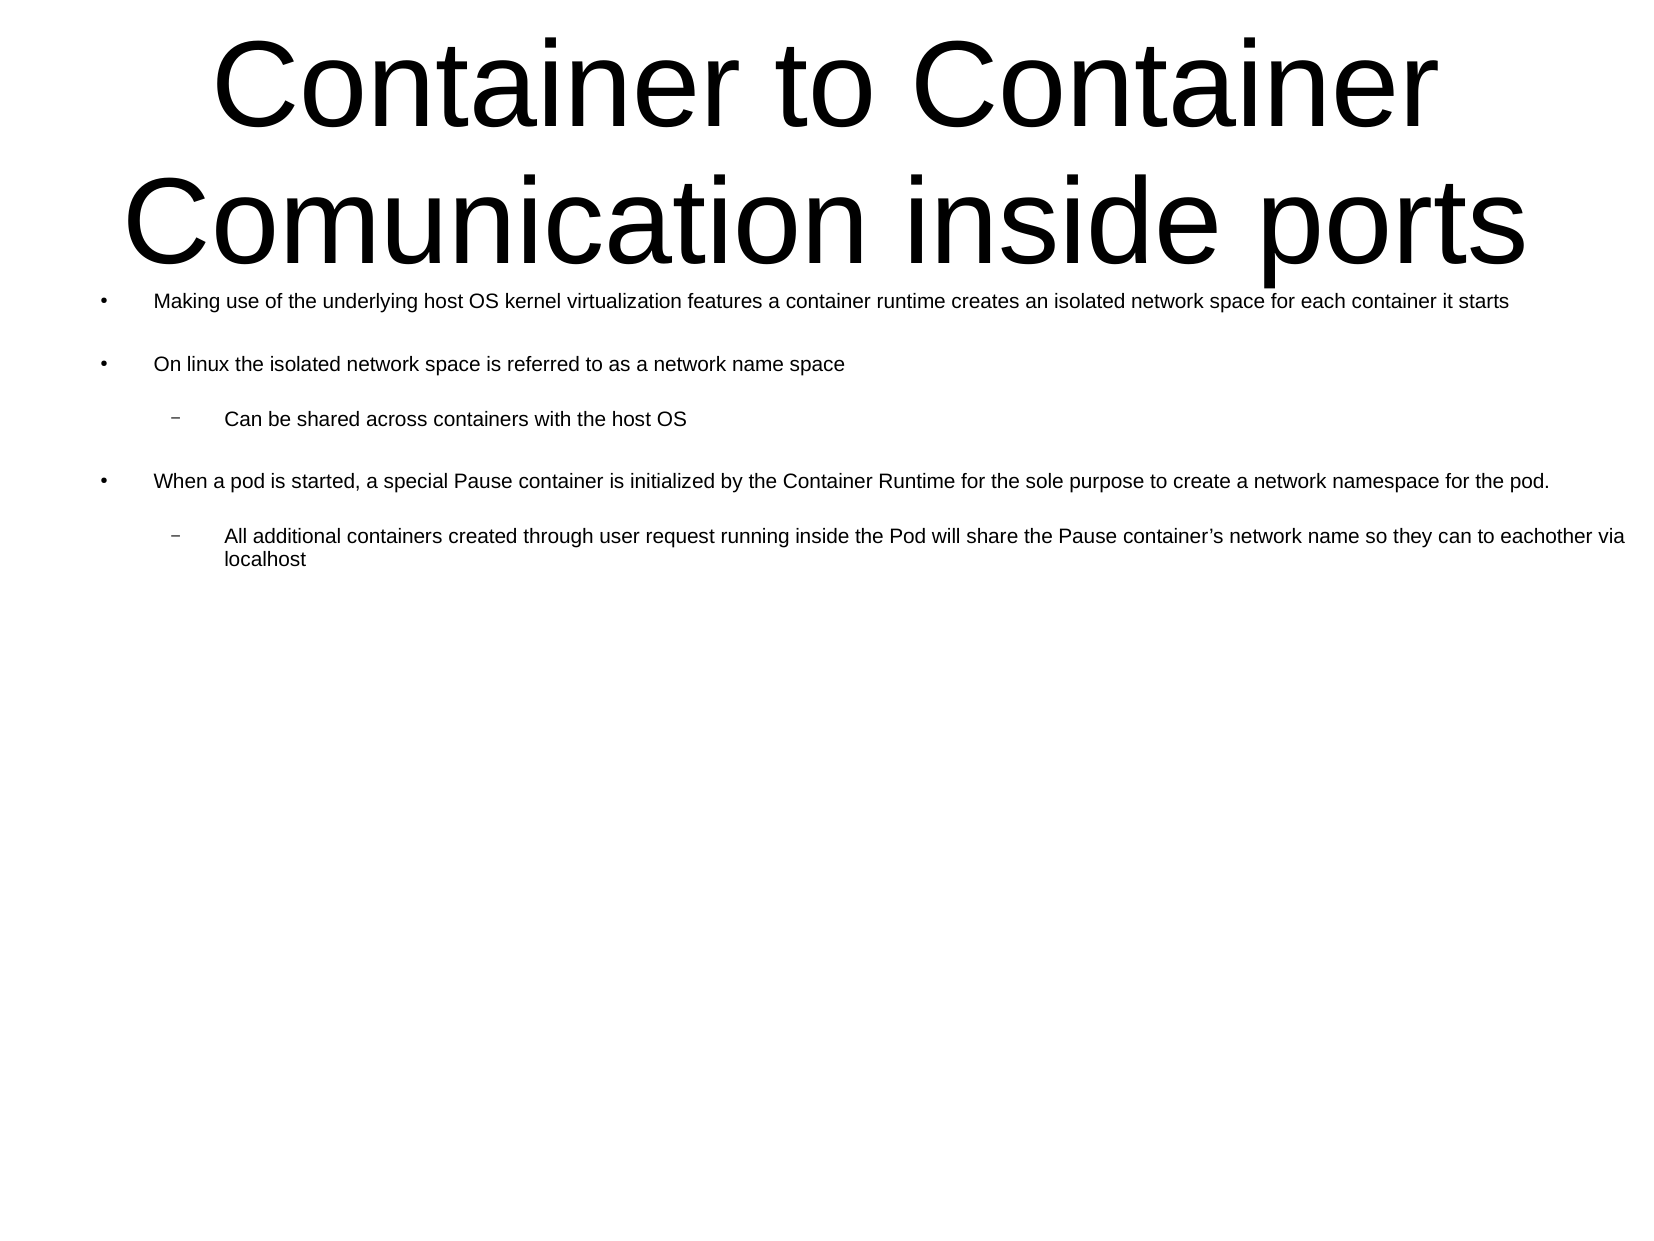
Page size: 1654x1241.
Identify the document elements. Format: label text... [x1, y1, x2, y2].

title Container to Container Comunication inside ports [82, 16, 1571, 290]
list Making use of the underlying host OS kernel virtualization features a container runtime creates an isolated network space for each container it starts On linux the isolated network space is referred to as a network name space Can be shared across containers with the host OS When a pod is started, a special Pause container is initialized by the Container Runtime for the sole purpose to create a network namespace for the pod. All additional containers created through user request running inside the Pod will share the Pause container’s network name so they can to eachother via localhost [82, 290, 1636, 1231]
